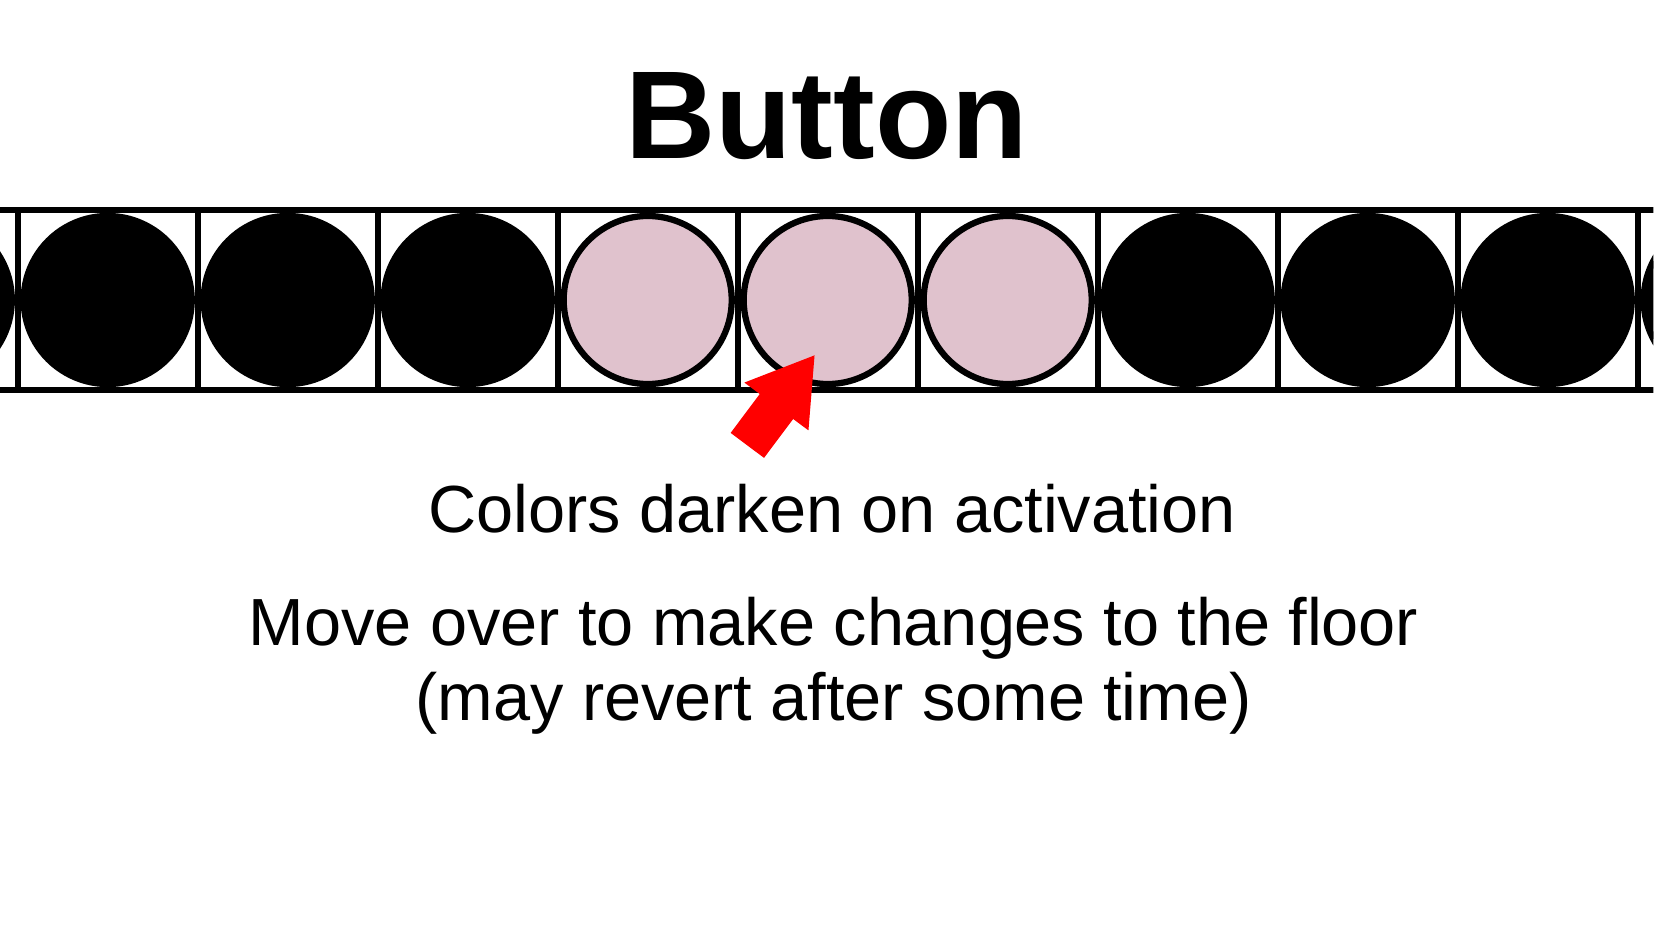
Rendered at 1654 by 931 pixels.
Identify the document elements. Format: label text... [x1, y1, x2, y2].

text_box [0, 210, 1654, 391]
text_box Colors darken on activation [390, 464, 1276, 630]
subtitle Move over to make changes to the floor (may revert after some time) [90, 391, 1579, 930]
title Button [82, 37, 1571, 193]
